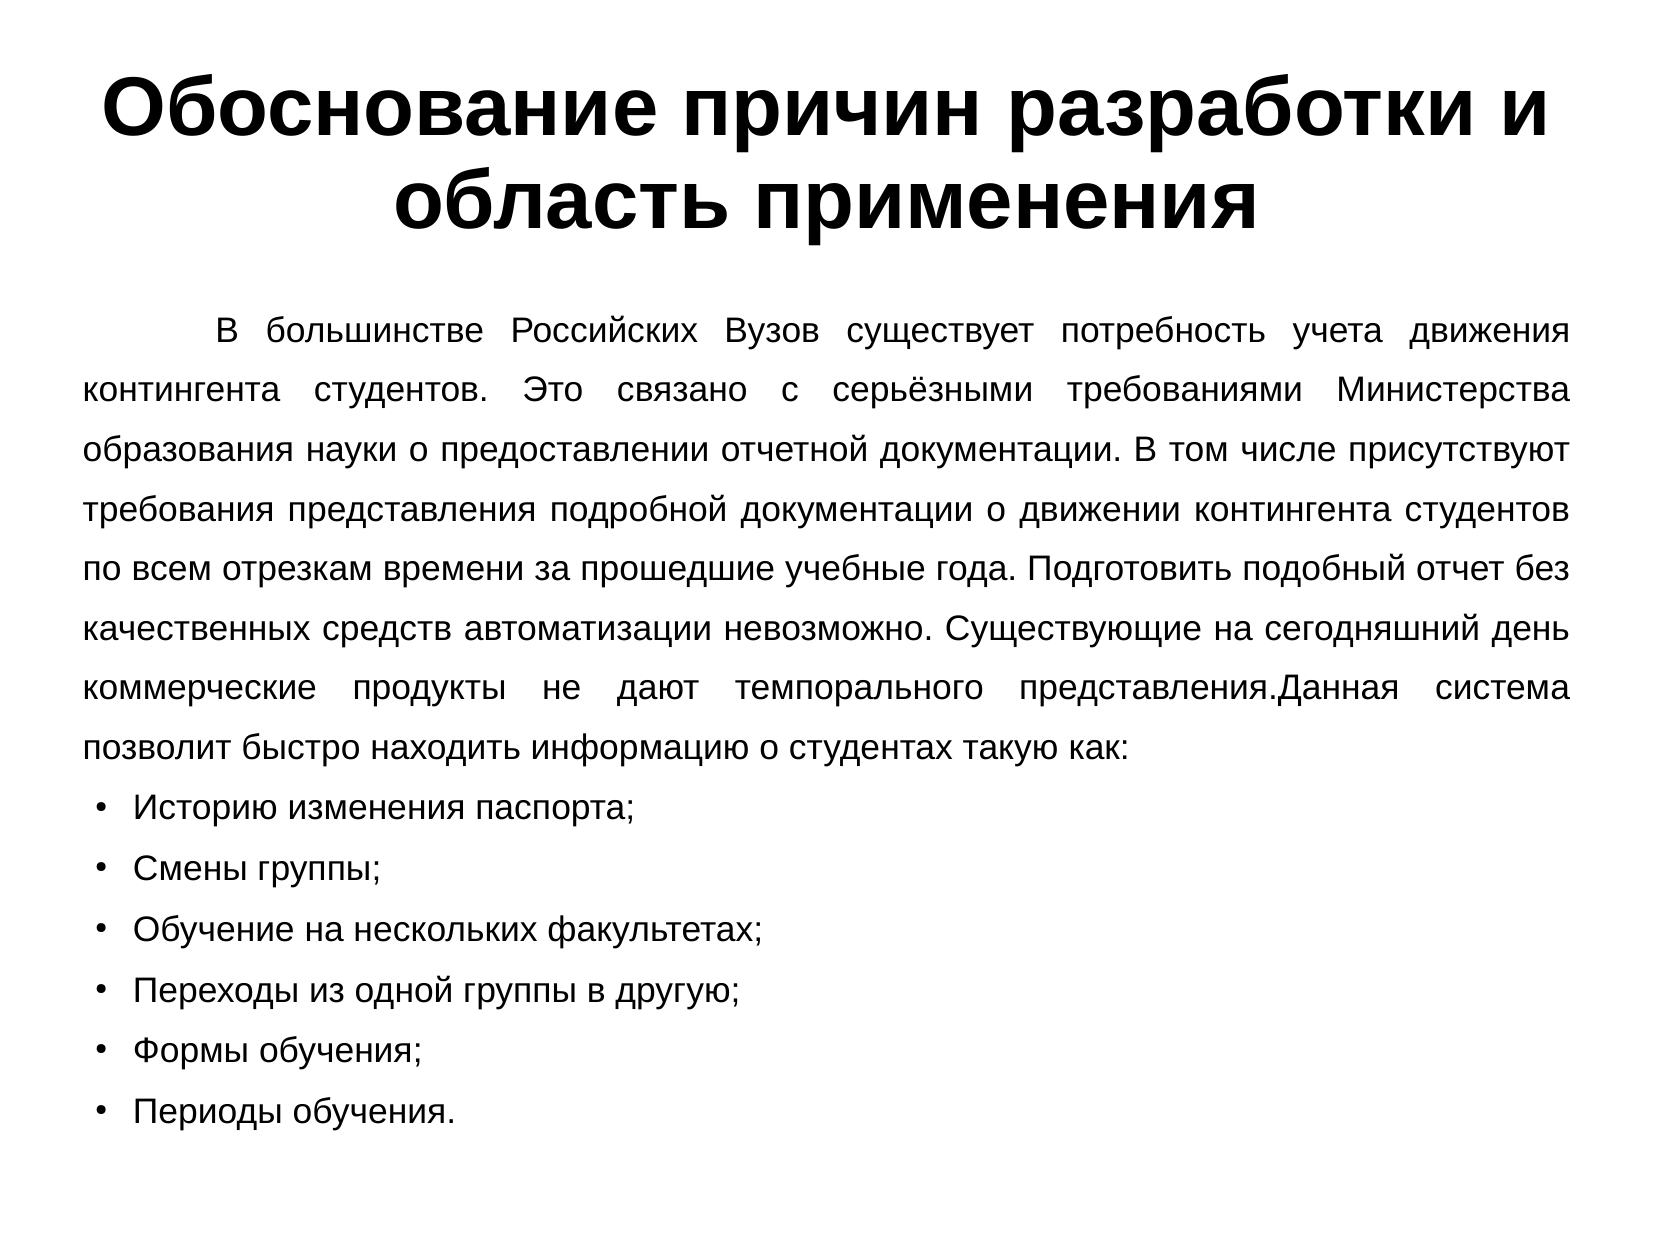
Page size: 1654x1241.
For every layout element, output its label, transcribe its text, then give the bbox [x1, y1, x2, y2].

title Обоснование причин разработки и область применения [82, 49, 1571, 257]
list В большинстве Российских Вузов существует потребность учета движения контингента студентов. Это связано с серьёзными требованиями Министерства образования науки о предоставлении отчетной документации. В том числе присутствуют требования представления подробной документации о движении контингента студентов по всем отрезкам времени за прошедшие учебные года. Подготовить подобный отчет без качественных средств автоматизации невозможно. Существующие на сегодняшний день коммерческие продукты не дают темпорального представления.Данная система позволит быстро находить информацию о студентах такую как: Историю изменения паспорта; Смены группы; Обучение на нескольких факультетах; Переходы из одной группы в другую; Формы обучения; Периоды обучения. [82, 290, 1571, 1182]
